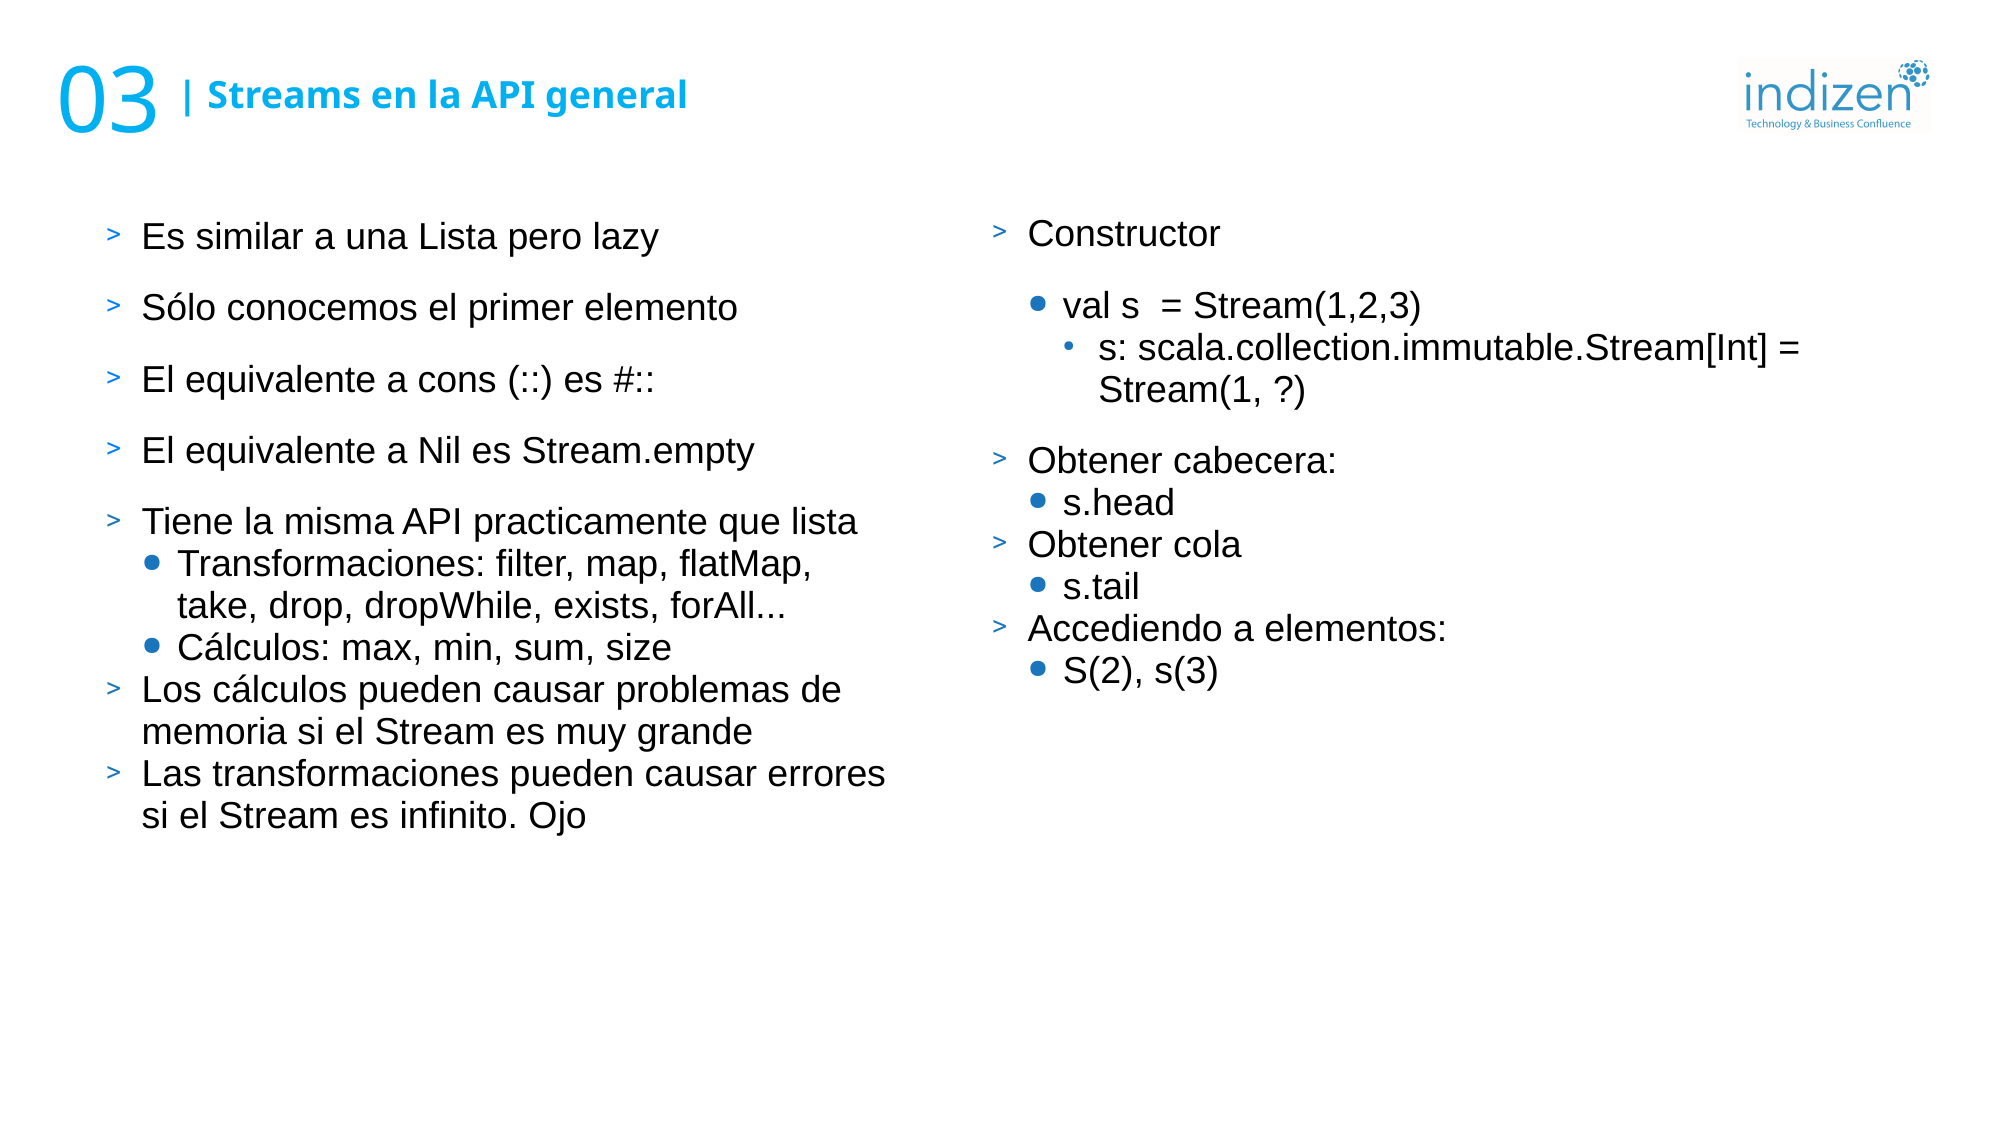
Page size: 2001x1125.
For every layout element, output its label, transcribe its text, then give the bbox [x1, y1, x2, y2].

text_box | Streams en la API general [157, 60, 1276, 126]
text_box 03 [69, 72, 96, 126]
list Es similar a una Lista pero lazy Sólo conocemos el primer elemento El equivalente a cons (::) es #:: El equivalente a Nil es Stream.empty Tiene la misma API practicamente que lista Transformaciones: filter, map, flatMap, take, drop, dropWhile, exists, forAll... Cálculos: max, min, sum, size Los cálculos pueden causar problemas de memoria si el Stream es muy grande Las transformaciones pueden causar errores si el Stream es infinito. Ojo [106, 212, 898, 978]
text_box 03 [41, 45, 1392, 127]
picture [1737, 57, 1931, 133]
list Constructor val s = Stream(1,2,3) s: scala.collection.immutable.Stream[Int] = Stream(1, ?) Obtener cabecera: s.head Obtener cola s.tail Accediendo a elementos: S(2), s(3) [992, 212, 1869, 1028]
